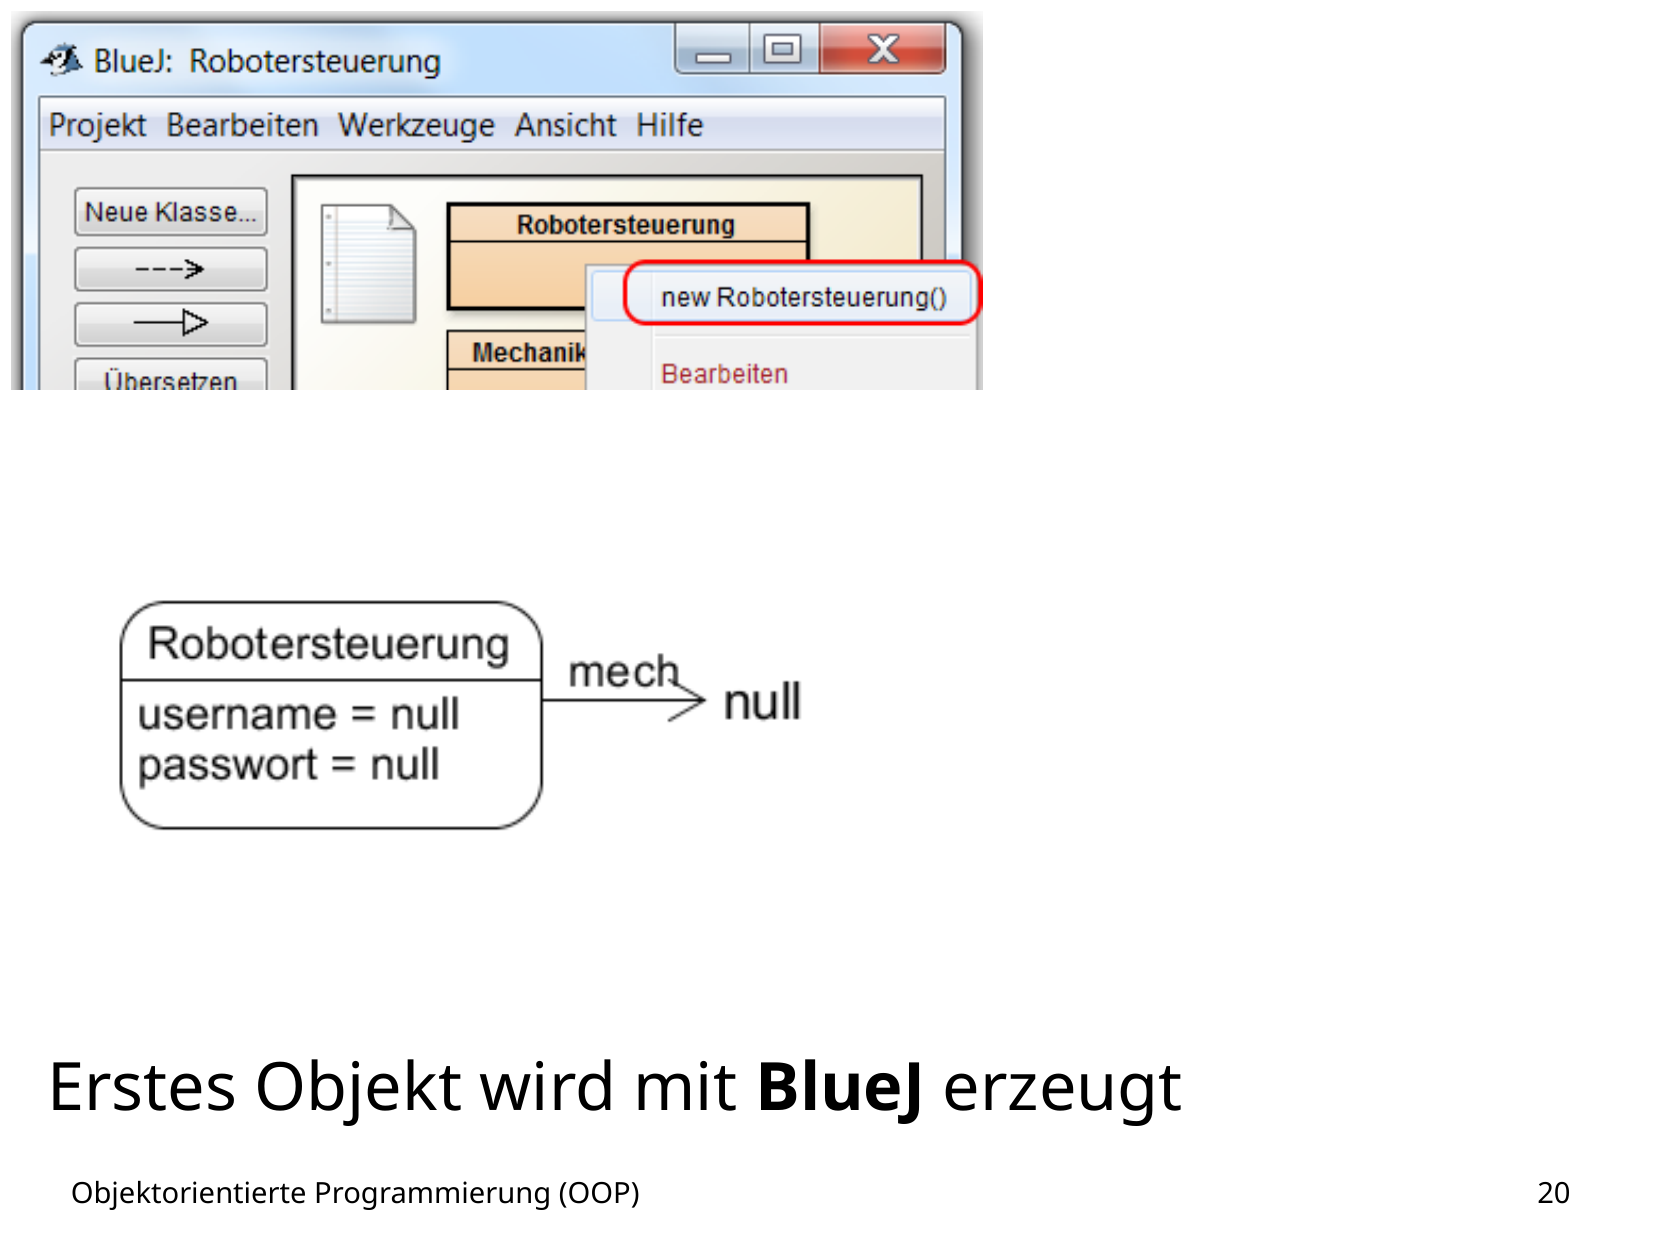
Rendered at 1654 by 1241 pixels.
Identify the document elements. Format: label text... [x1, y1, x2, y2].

picture [11, 11, 983, 390]
picture [118, 436, 1490, 996]
list Erstes Objekt wird mit BlueJ erzeugt [47, 1039, 1619, 1158]
